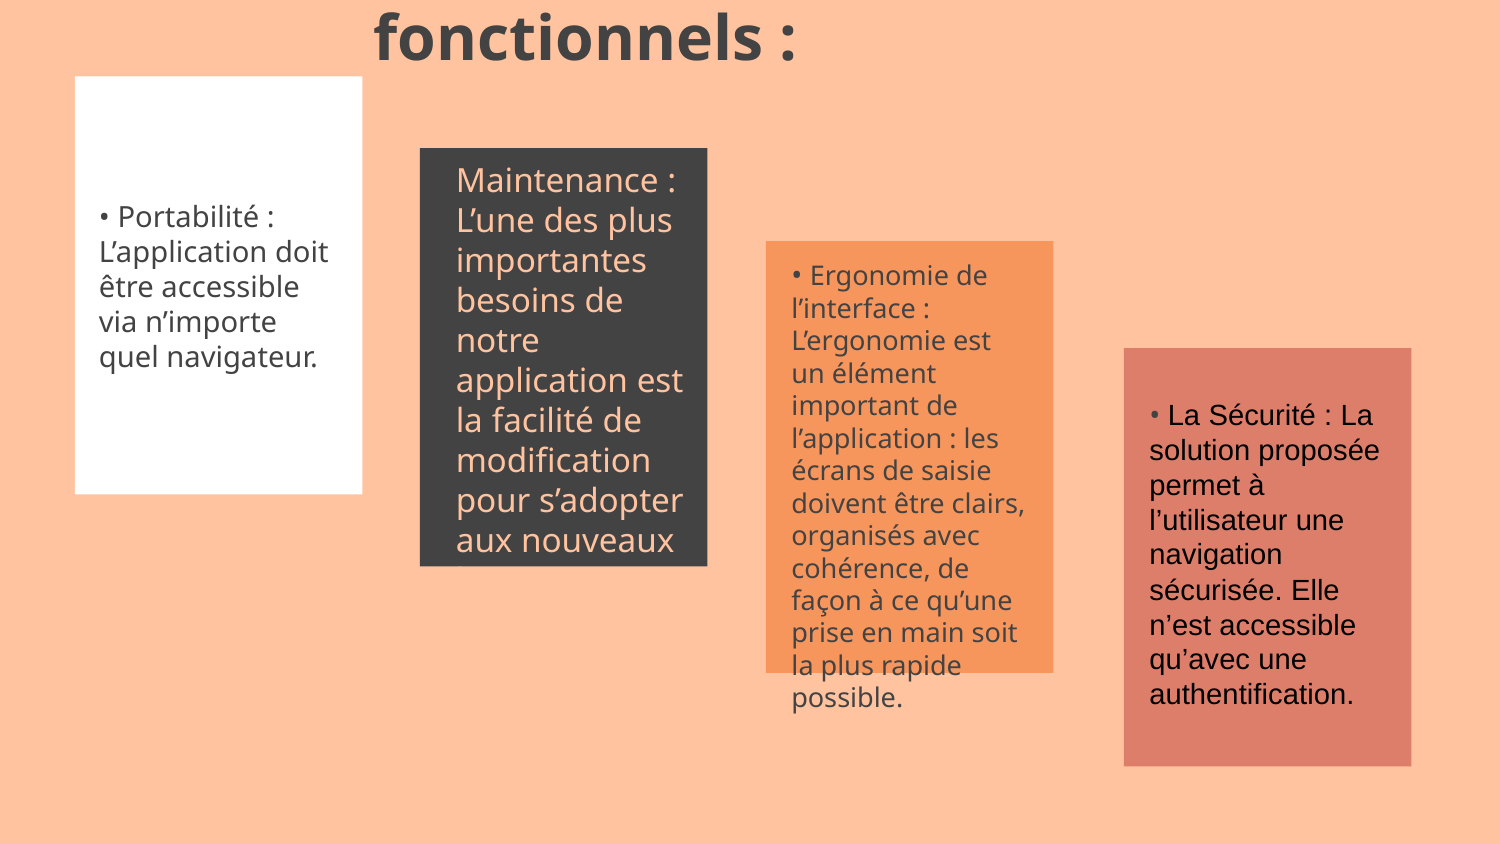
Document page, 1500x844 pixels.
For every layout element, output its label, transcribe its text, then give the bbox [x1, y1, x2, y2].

text_box [1123, 348, 1412, 767]
text_box [934, 662, 942, 673]
text_box [911, 662, 919, 673]
text_box [74, 149, 363, 495]
text_box • Maintenance : L’une des plus importantes besoins de notre application est la facilité de modification pour s’adopter aux nouveaux besoins. [455, 162, 696, 528]
text_box [419, 149, 708, 567]
title Les besoins non fonctionnels : [0, 0, 1287, 149]
text_box • Portabilité : L’application doit être accessible via n’importe quel navigateur. [98, 149, 339, 468]
text_box • La Sécurité : La solution proposée permet à l’utilisateur une navigation sécurisée. Elle n’est accessible qu’avec une authentification. [1134, 381, 1401, 734]
text_box [765, 241, 1054, 673]
text_box [825, 662, 833, 673]
text_box • Ergonomie de l’interface : L’ergonomie est un élément important de l’application : les écrans de saisie doivent être clairs, organisés avec cohérence, de façon à ce qu’une prise en main soit la plus rapide possible. [776, 241, 1043, 648]
